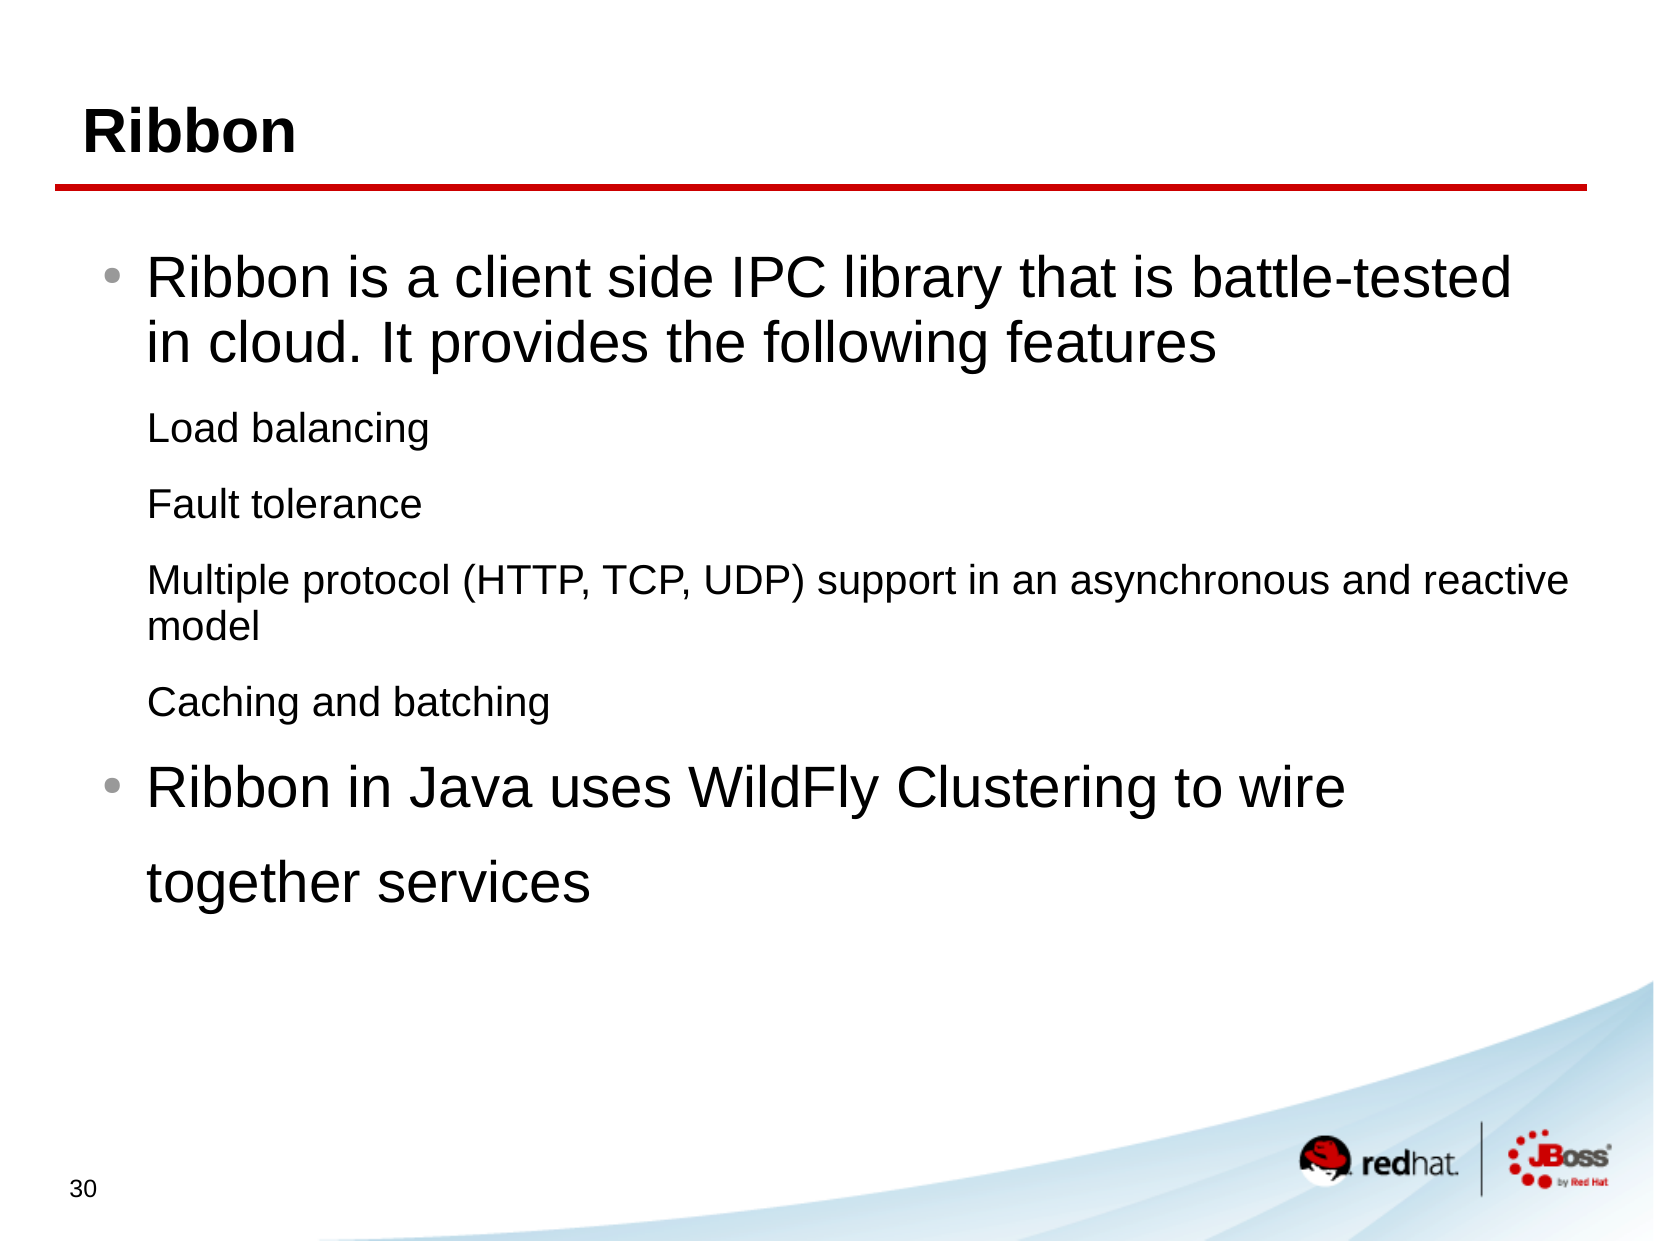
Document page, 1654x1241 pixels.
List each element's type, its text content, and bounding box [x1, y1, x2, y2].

list Ribbon is a client side IPC library that is battle-tested in cloud. It provides the following features Load balancing Fault tolerance Multiple protocol (HTTP, TCP, UDP) support in an asynchronous and reactive model Caching and batching Ribbon in Java uses WildFly Clustering to wire together services [86, 244, 1576, 1039]
picture [0, 0, 1654, 1241]
title Ribbon [82, 37, 1571, 226]
